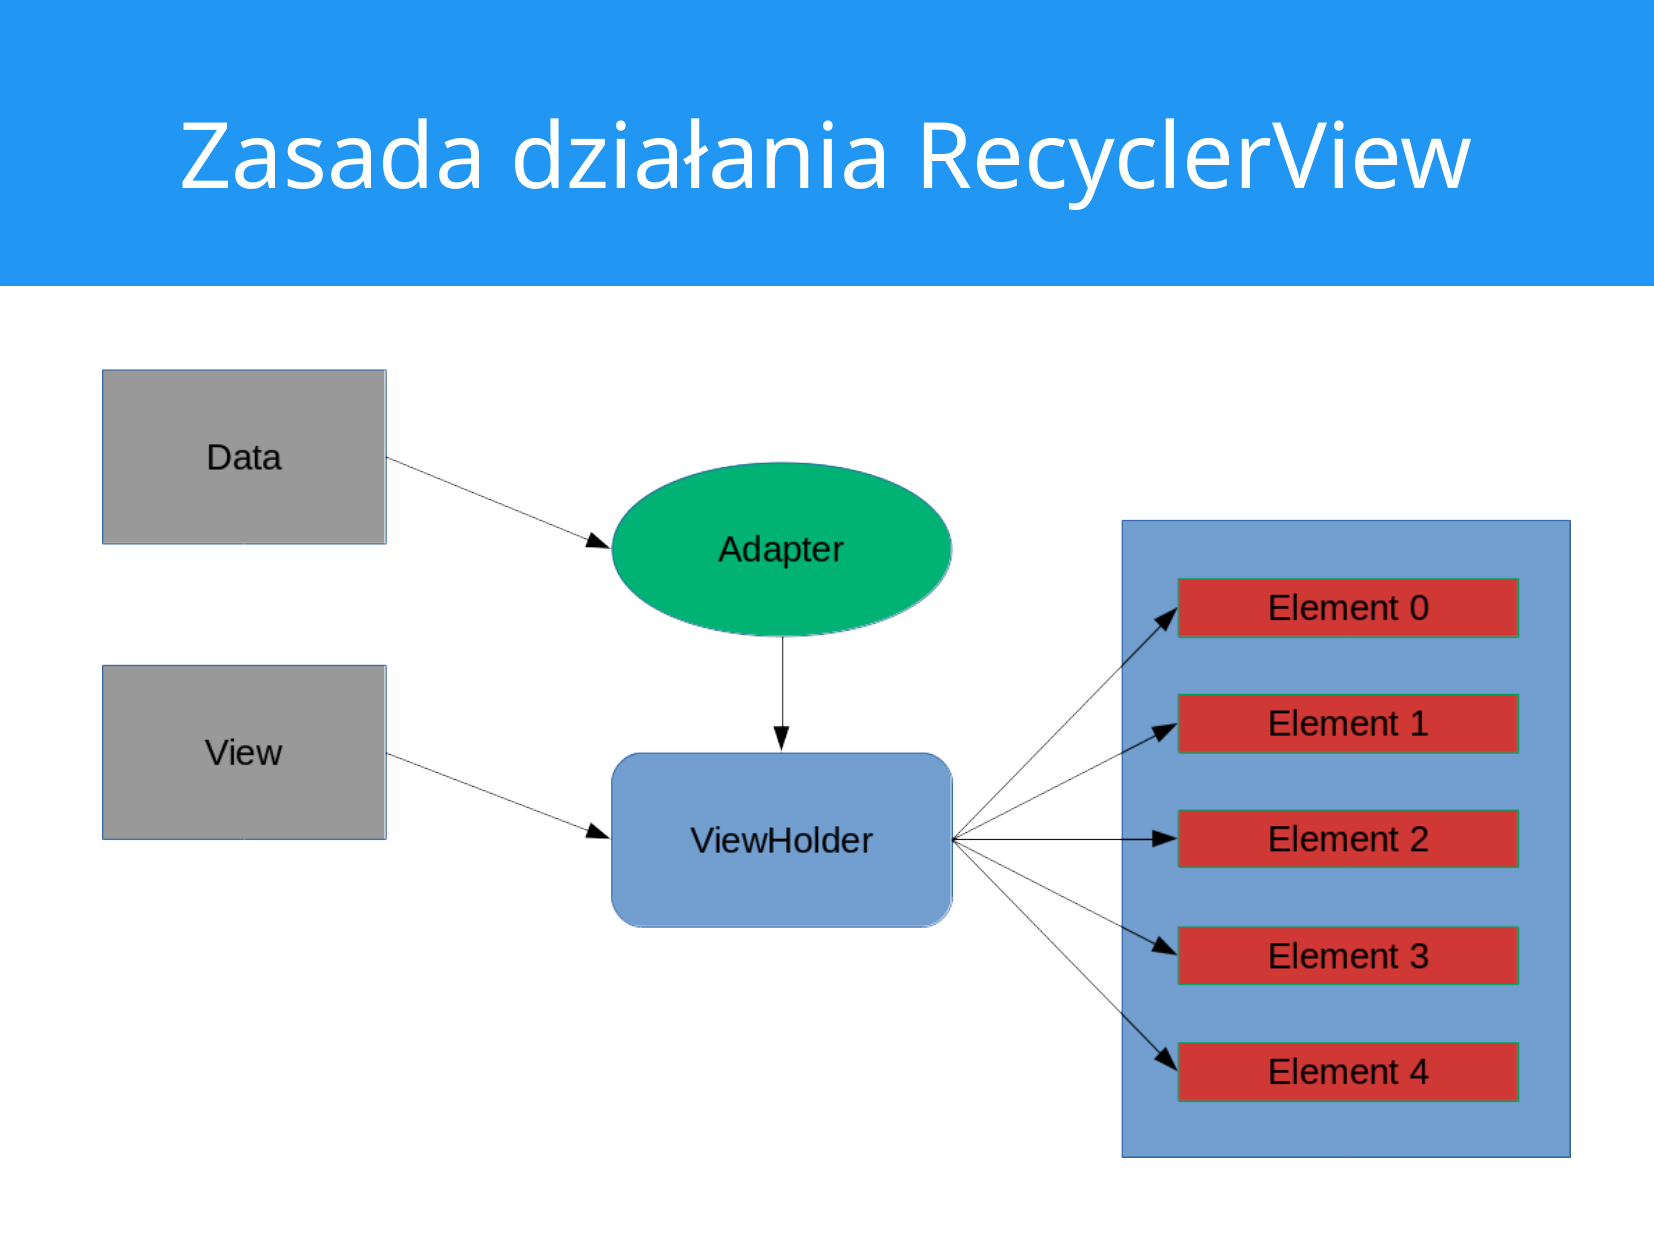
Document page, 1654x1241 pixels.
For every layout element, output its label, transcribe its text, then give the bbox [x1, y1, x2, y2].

title Zasada działania RecyclerView [82, 49, 1571, 257]
picture [102, 368, 1571, 1158]
